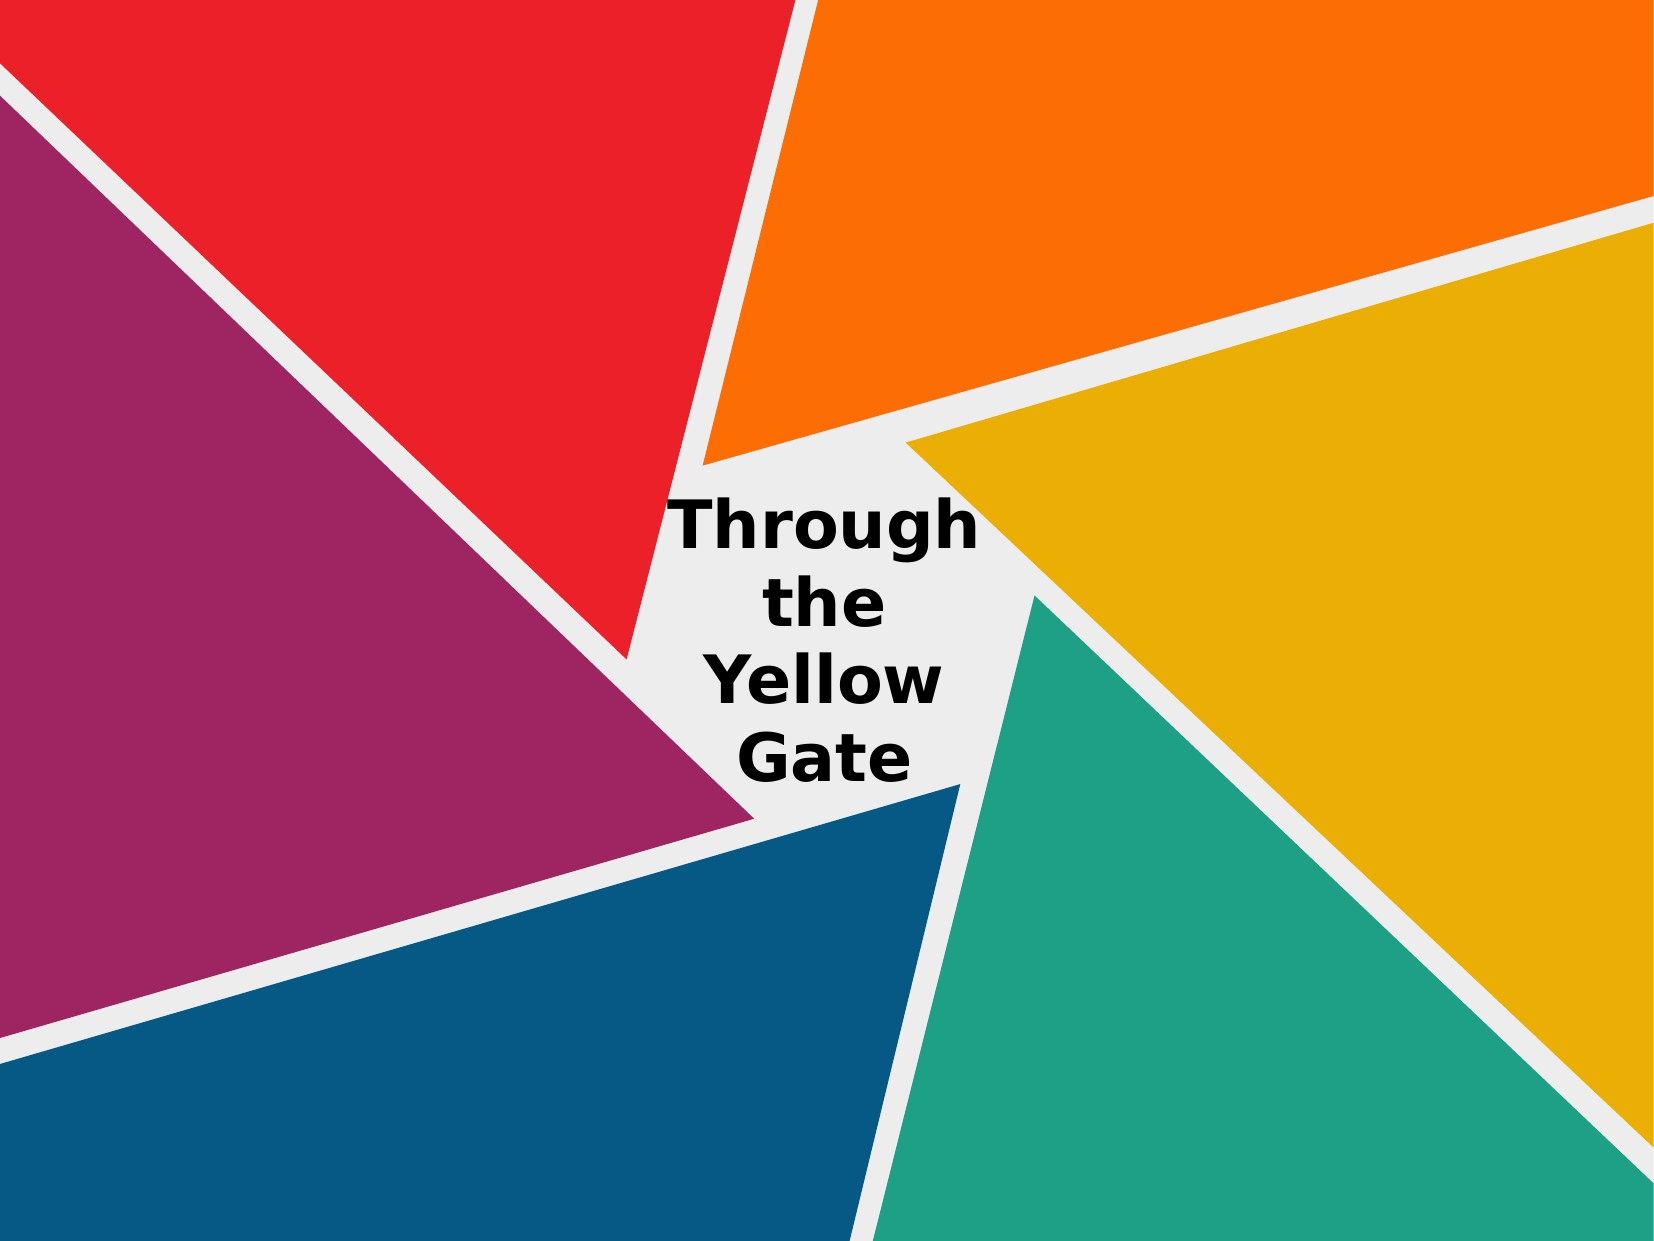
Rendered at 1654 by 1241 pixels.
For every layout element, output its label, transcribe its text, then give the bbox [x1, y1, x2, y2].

subtitle Through the Yellow Gate [614, 460, 1035, 824]
